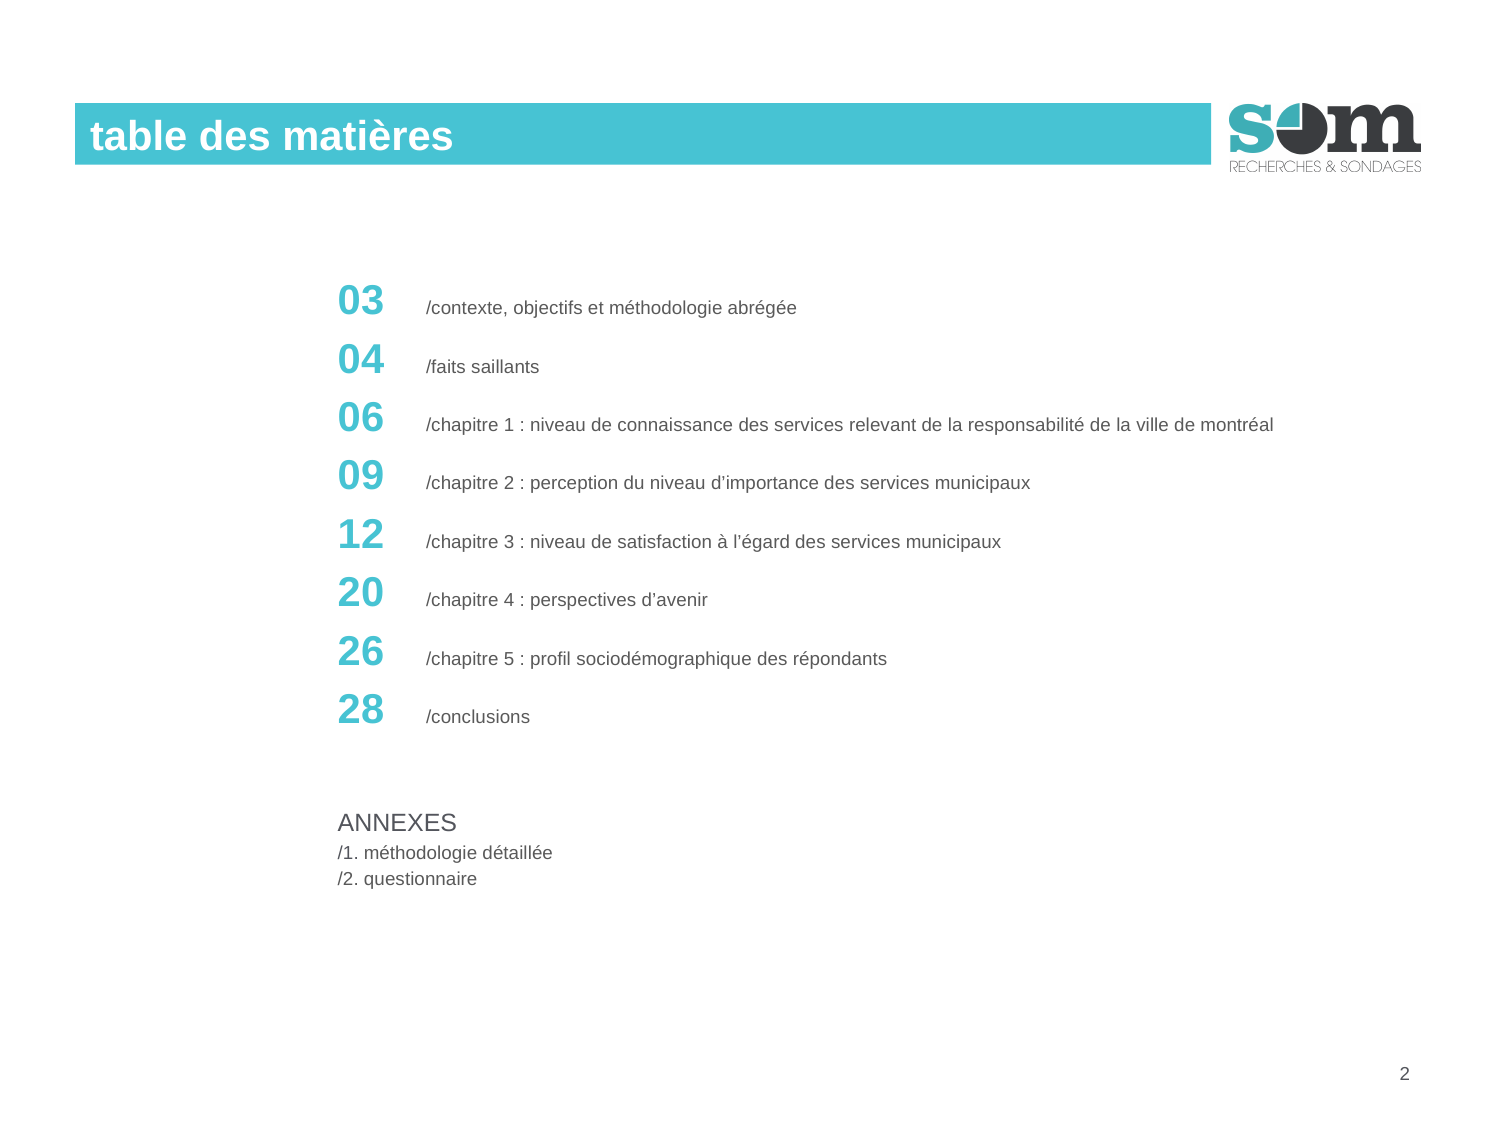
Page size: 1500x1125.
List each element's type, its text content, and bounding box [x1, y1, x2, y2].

list 03 /contexte, objectifs et méthodologie abrégée 04 /faits saillants 06 /chapitre 1 : niveau de connaissance des services relevant de la responsabilité de la ville de montréal 09 /chapitre 2 : perception du niveau d’importance des services municipaux 12 /chapitre 3 : niveau de satisfaction à l’égard des services municipaux 20 /chapitre 4 : perspectives d’avenir 26 /chapitre 5 : profil sociodémographique des répondants 28 /conclusions ANNEXES /1. méthodologie détaillée /2. questionnaire [322, 265, 1447, 936]
title table des matières [75, 103, 1212, 165]
slide_number <numéro> [1074, 1042, 1425, 1103]
picture [1229, 103, 1421, 172]
